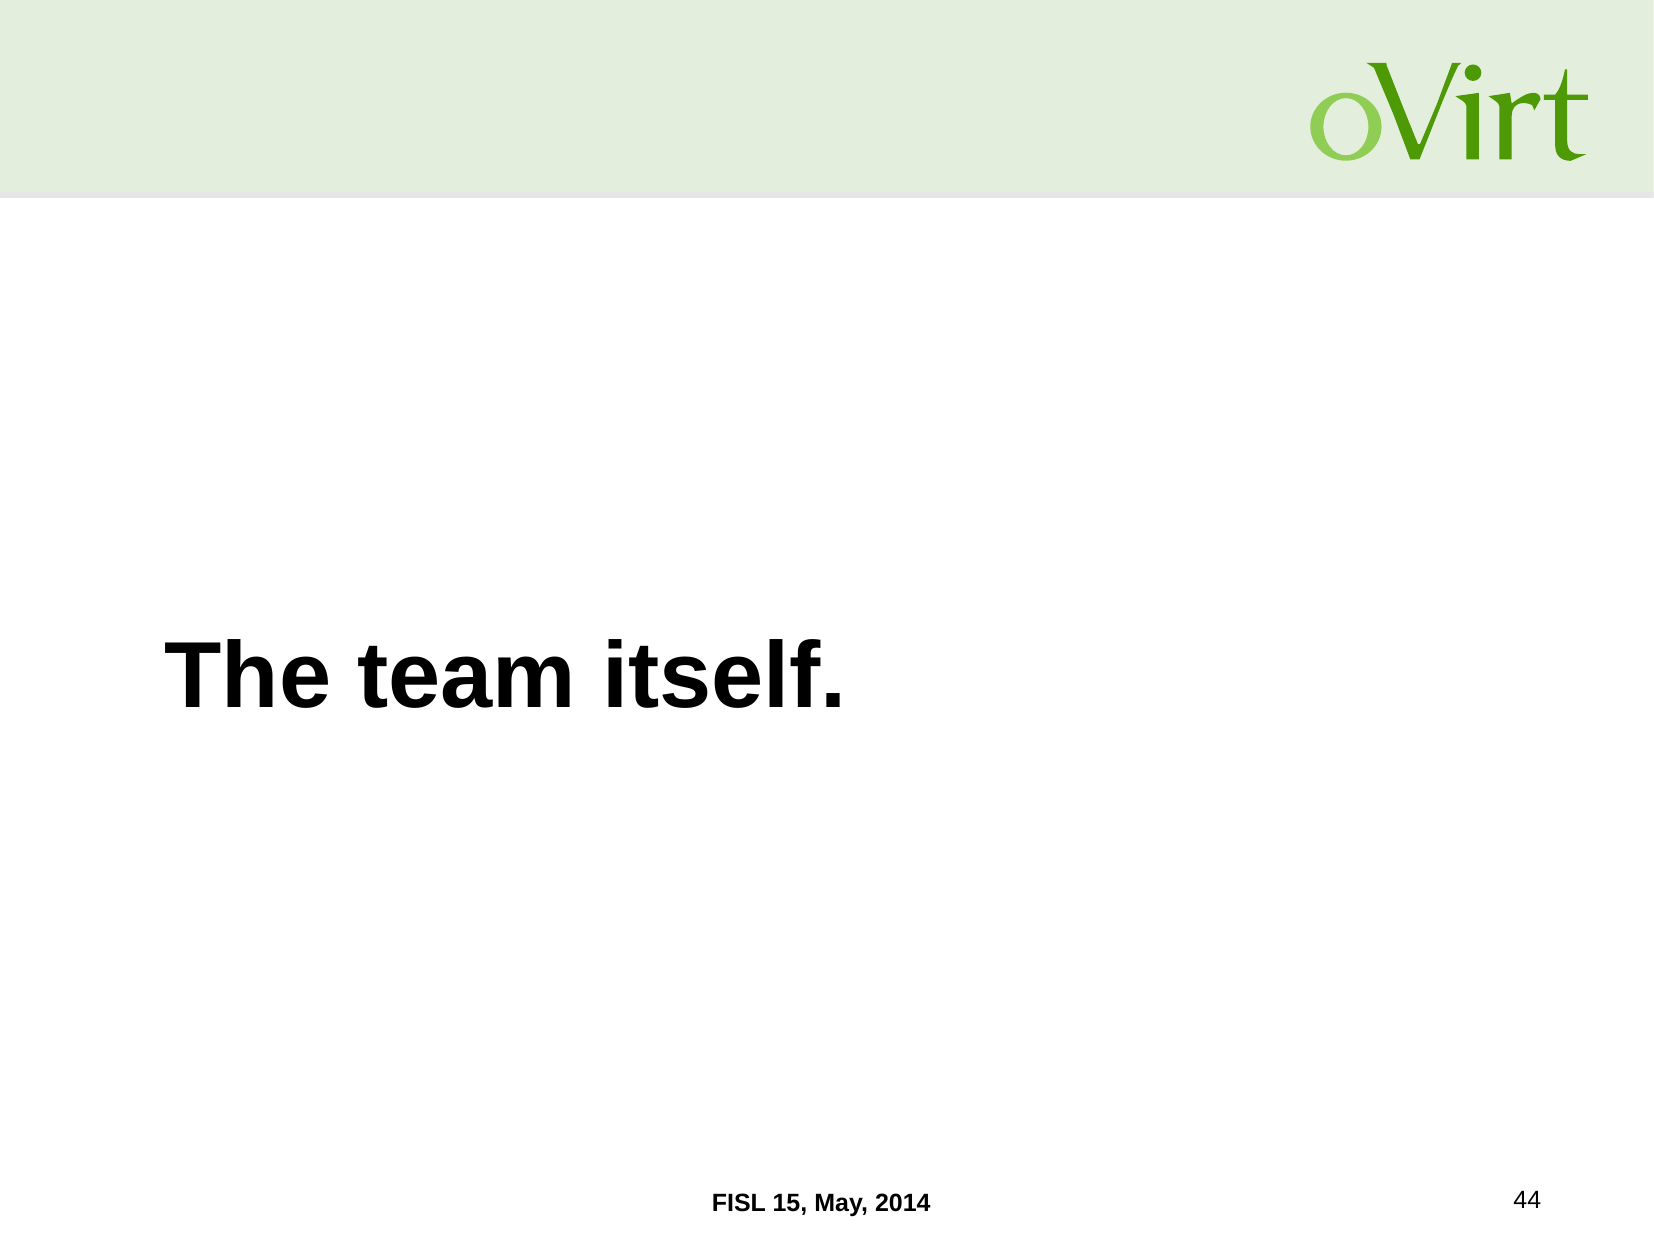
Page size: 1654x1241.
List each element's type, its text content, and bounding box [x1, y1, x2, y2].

text_box The team itself. [150, 615, 1654, 750]
